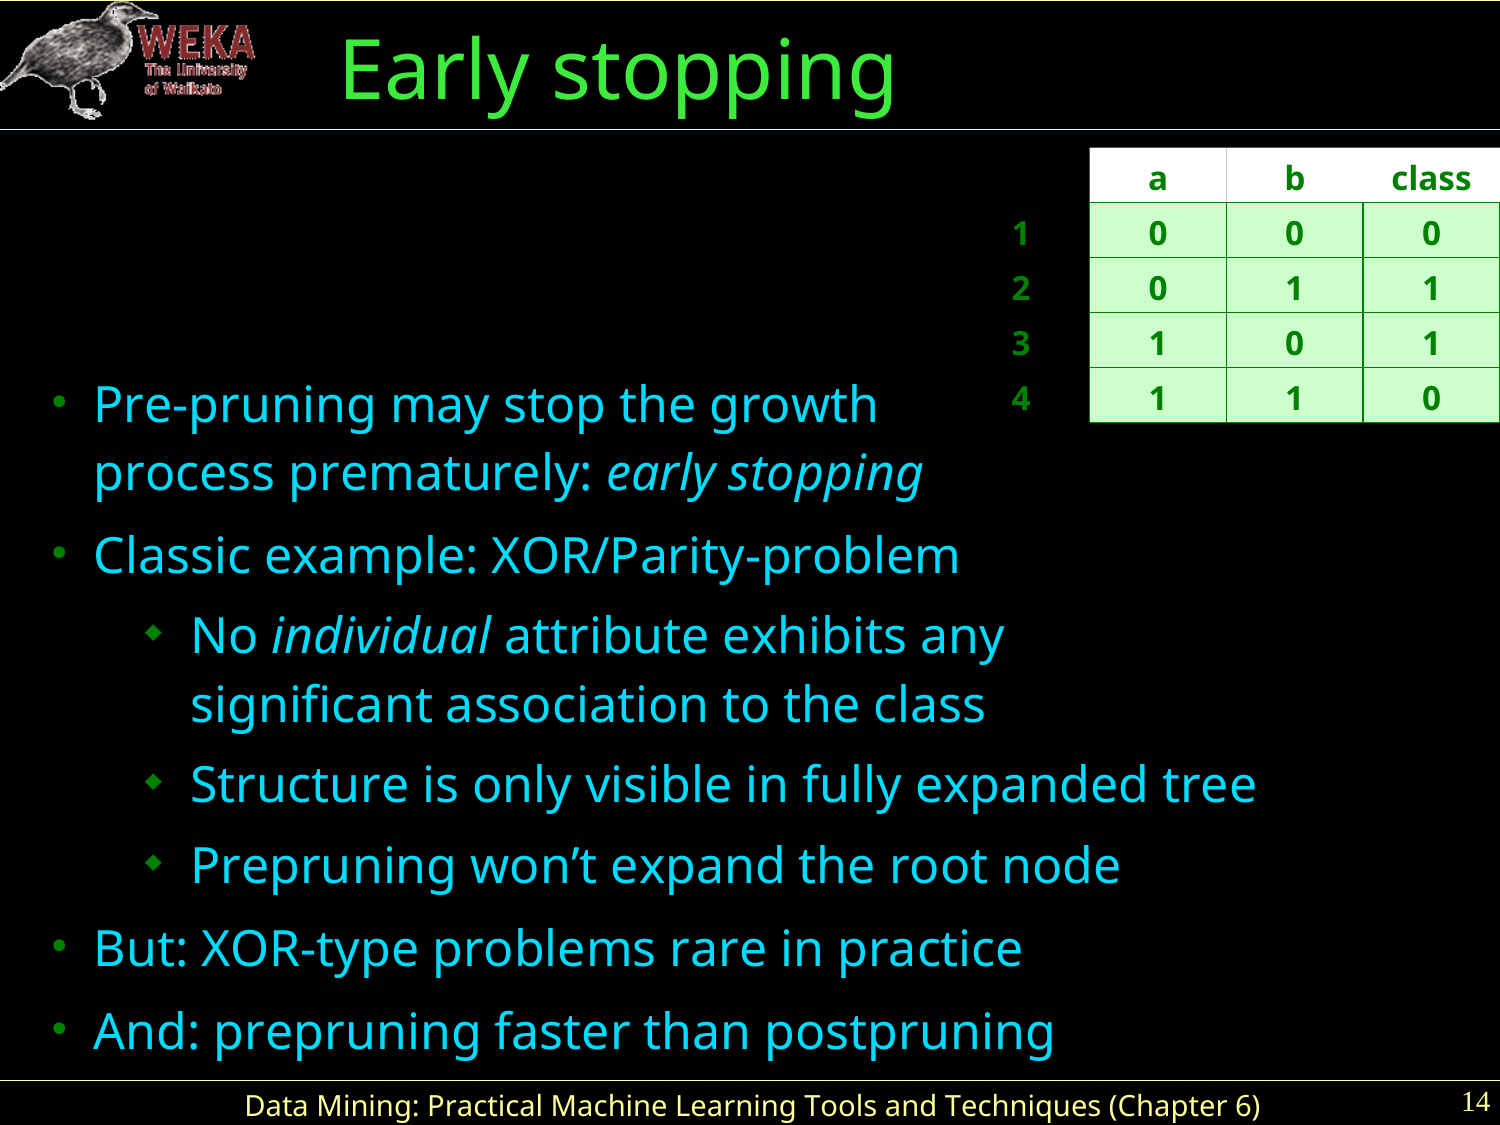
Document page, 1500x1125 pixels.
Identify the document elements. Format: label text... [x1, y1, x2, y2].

text_box 1 [1090, 313, 1226, 367]
text_box 1 [952, 202, 1089, 257]
text_box b [1226, 147, 1364, 202]
text_box 0 [1227, 313, 1362, 367]
text_box class [1364, 147, 1500, 202]
text_box 1 [1364, 313, 1499, 367]
text_box 0 [1364, 203, 1499, 257]
text_box 1 [1227, 258, 1362, 312]
text_box 0 [1090, 258, 1226, 312]
text_box a [1089, 147, 1226, 202]
text_box 1 [1227, 368, 1362, 422]
text_box 1 [1364, 258, 1499, 312]
text_box 0 [1364, 368, 1499, 422]
text_box 4 [952, 368, 1089, 423]
text_box 1 [1090, 368, 1226, 422]
text_box 0 [1090, 203, 1226, 257]
text_box 0 [1227, 203, 1362, 257]
text_box 3 [952, 312, 1089, 368]
title Early stopping [0, 0, 1238, 148]
text_box 2 [952, 257, 1089, 312]
list Pre-pruning may stop the growth process prematurely: early stopping Classic example: XOR/Parity-problem No individual attribute exhibits any significant association to the class Structure is only visible in fully expanded tree Prepruning won’t expand the root node But: XOR-type problems rare in practice And: prepruning faster than postpruning [36, 361, 1274, 1065]
